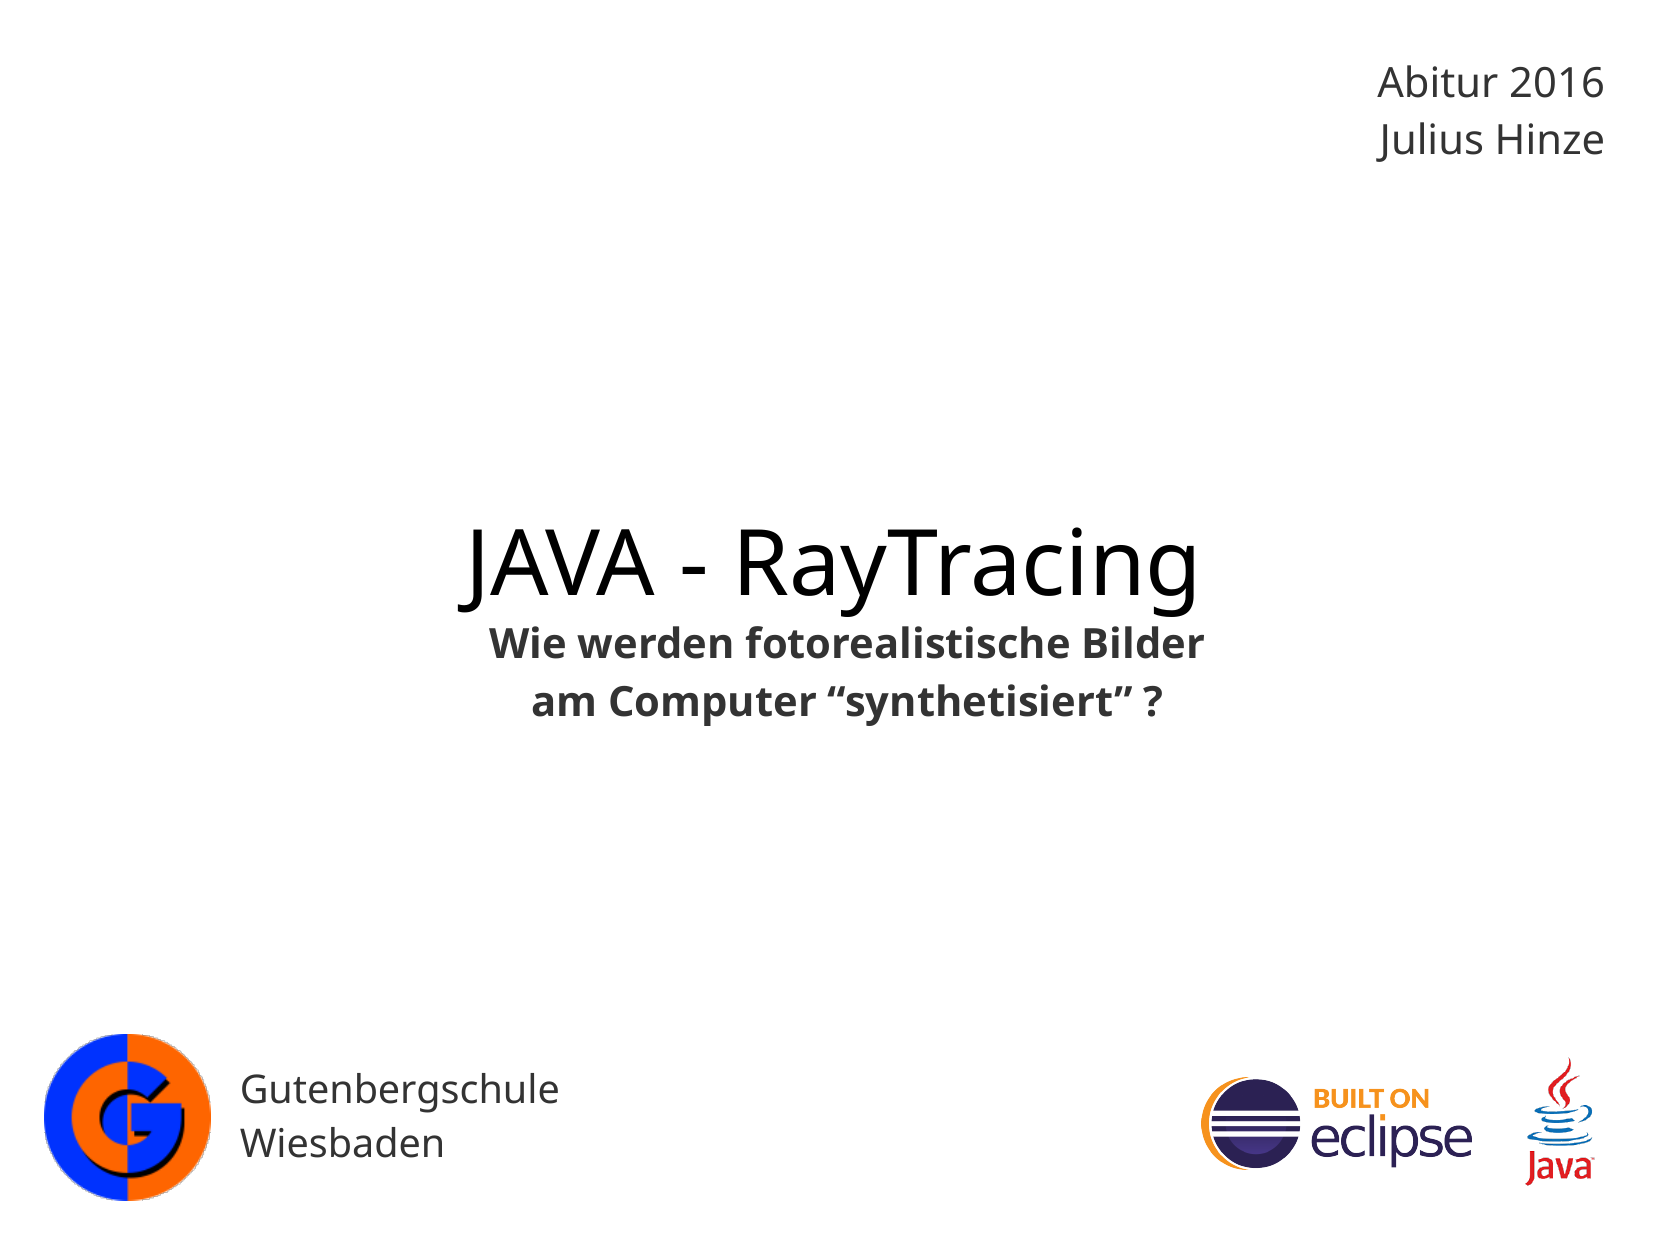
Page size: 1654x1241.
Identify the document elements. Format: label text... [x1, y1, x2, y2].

title JAVA - RayTracing [90, 456, 1579, 664]
text_box Wie werden fotorealistische Bilder am Computer “synthetisiert” ? [450, 606, 1246, 728]
picture [44, 1034, 211, 1201]
picture [1201, 1077, 1472, 1171]
text_box Abitur 2016 Julius Hinze [1260, 45, 1621, 166]
text_box Gutenbergschule Wiesbaden [225, 1053, 586, 1169]
picture [1484, 1046, 1635, 1197]
